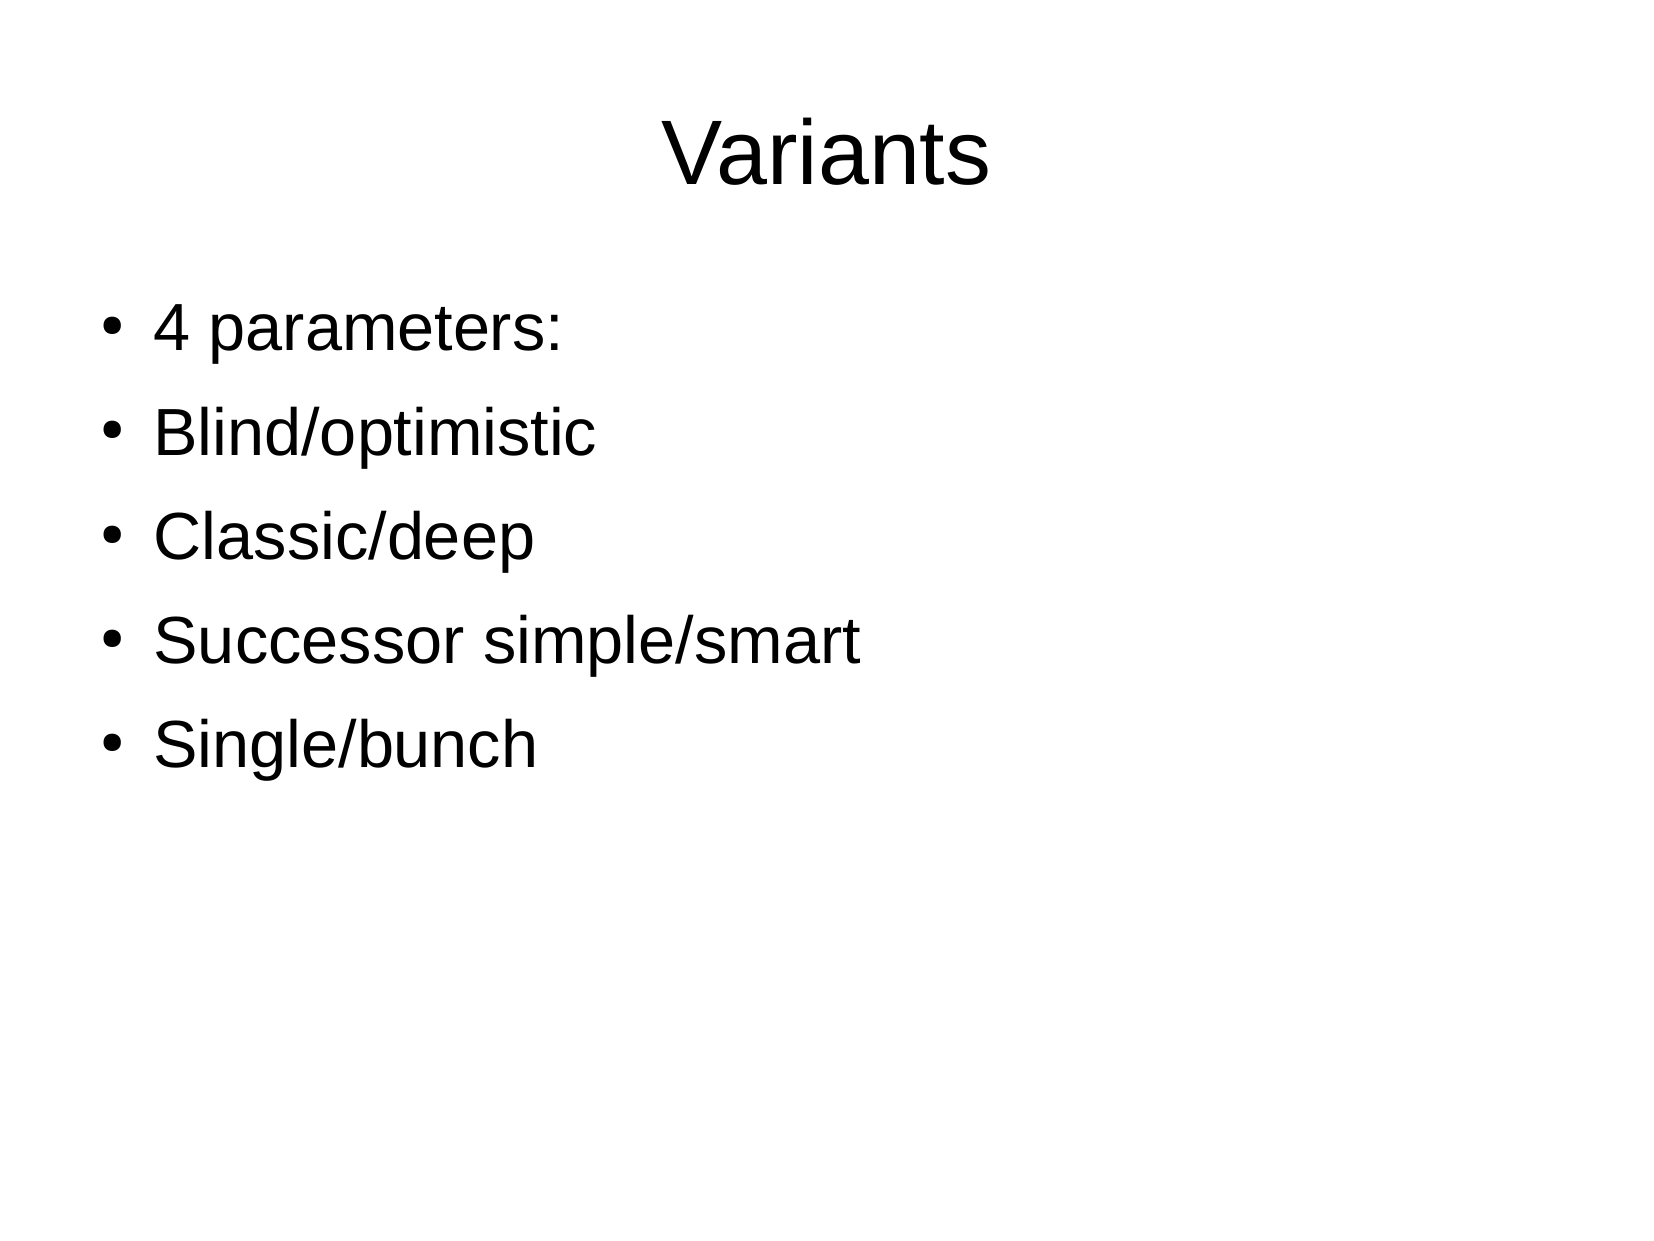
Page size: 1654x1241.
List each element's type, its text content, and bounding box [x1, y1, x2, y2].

list 4 parameters: Blind/optimistic Classic/deep Successor simple/smart Single/bunch [82, 290, 1571, 1010]
title Variants [82, 49, 1571, 257]
